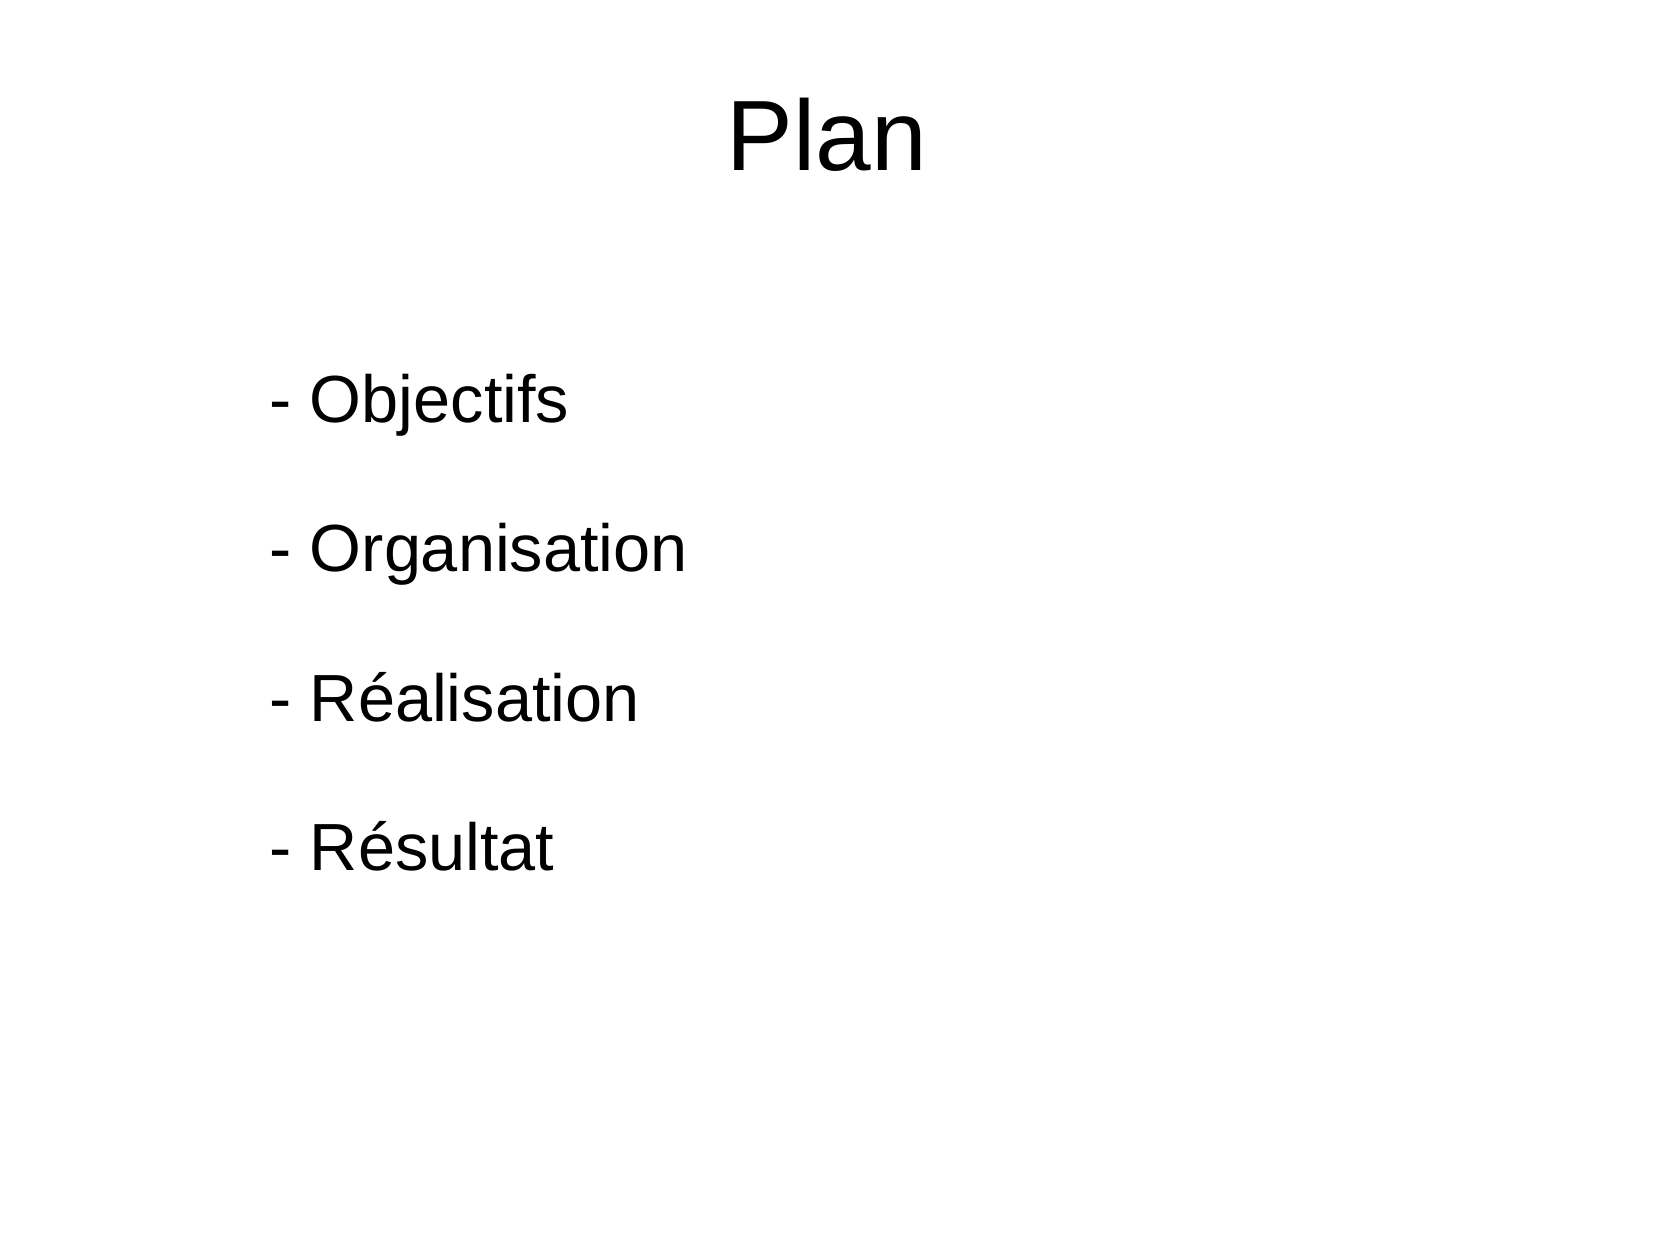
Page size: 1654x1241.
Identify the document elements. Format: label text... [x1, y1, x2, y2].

text_box - Objectifs - Organisation - Réalisation - Résultat [236, 354, 1536, 945]
text_box Plan [82, 58, 1571, 213]
